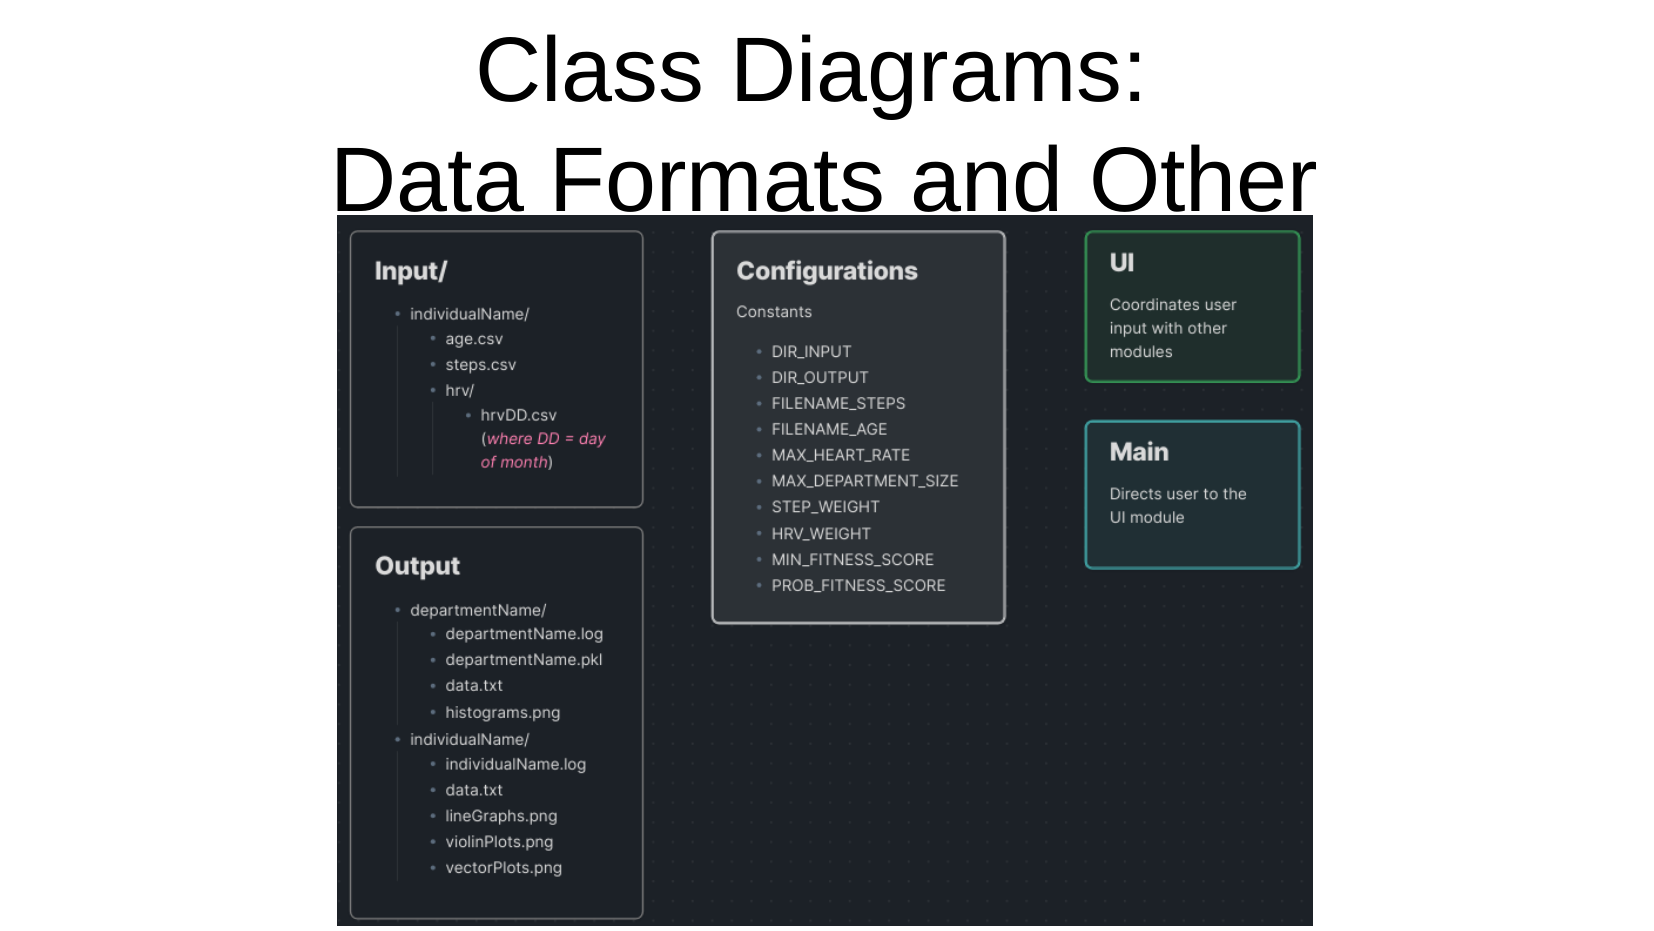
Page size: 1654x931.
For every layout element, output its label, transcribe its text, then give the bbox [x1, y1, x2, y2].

title Class Diagrams: Data Formats and Other [37, 9, 1613, 216]
picture [337, 216, 1313, 926]
